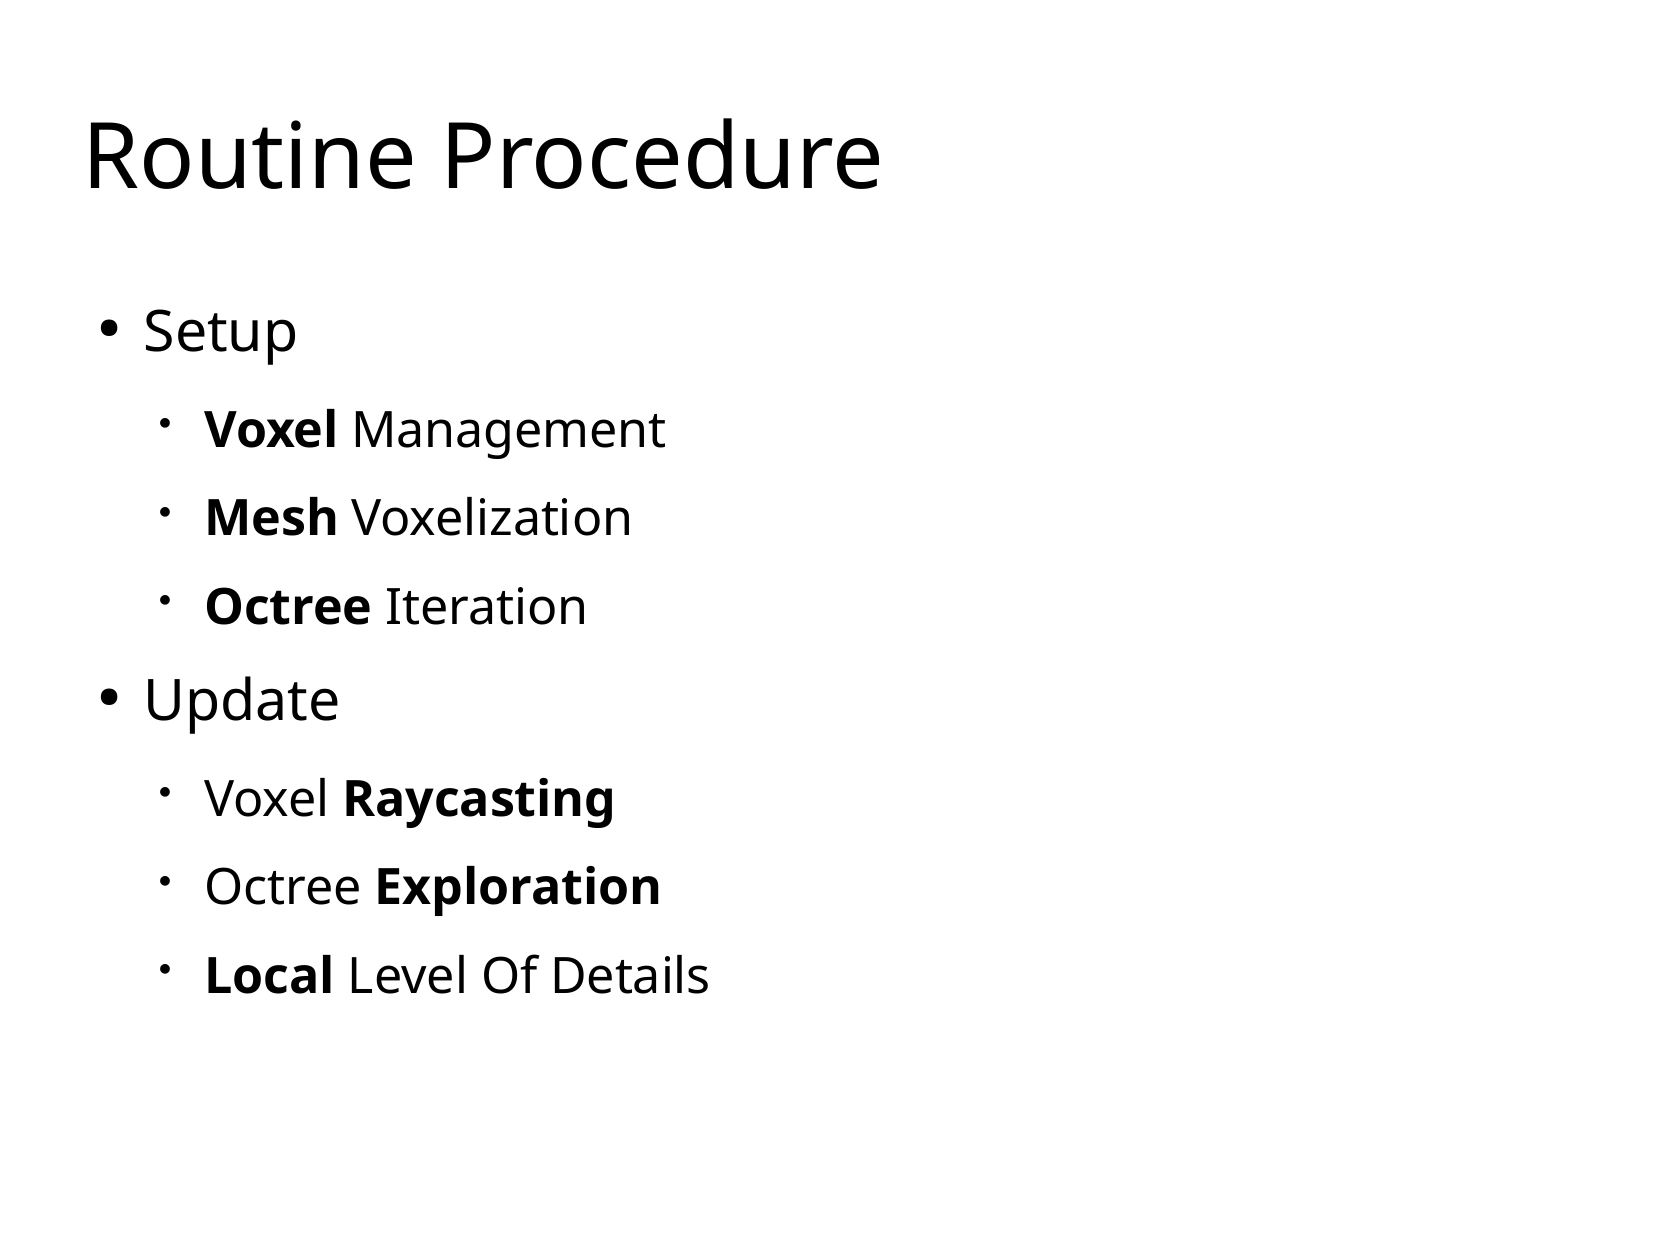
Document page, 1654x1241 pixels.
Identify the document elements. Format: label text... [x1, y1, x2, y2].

list Setup Voxel Management Mesh Voxelization Octree Iteration Update Voxel Raycasting Octree Exploration Local Level Of Details [82, 290, 1571, 1010]
title Routine Procedure [82, 49, 1571, 257]
